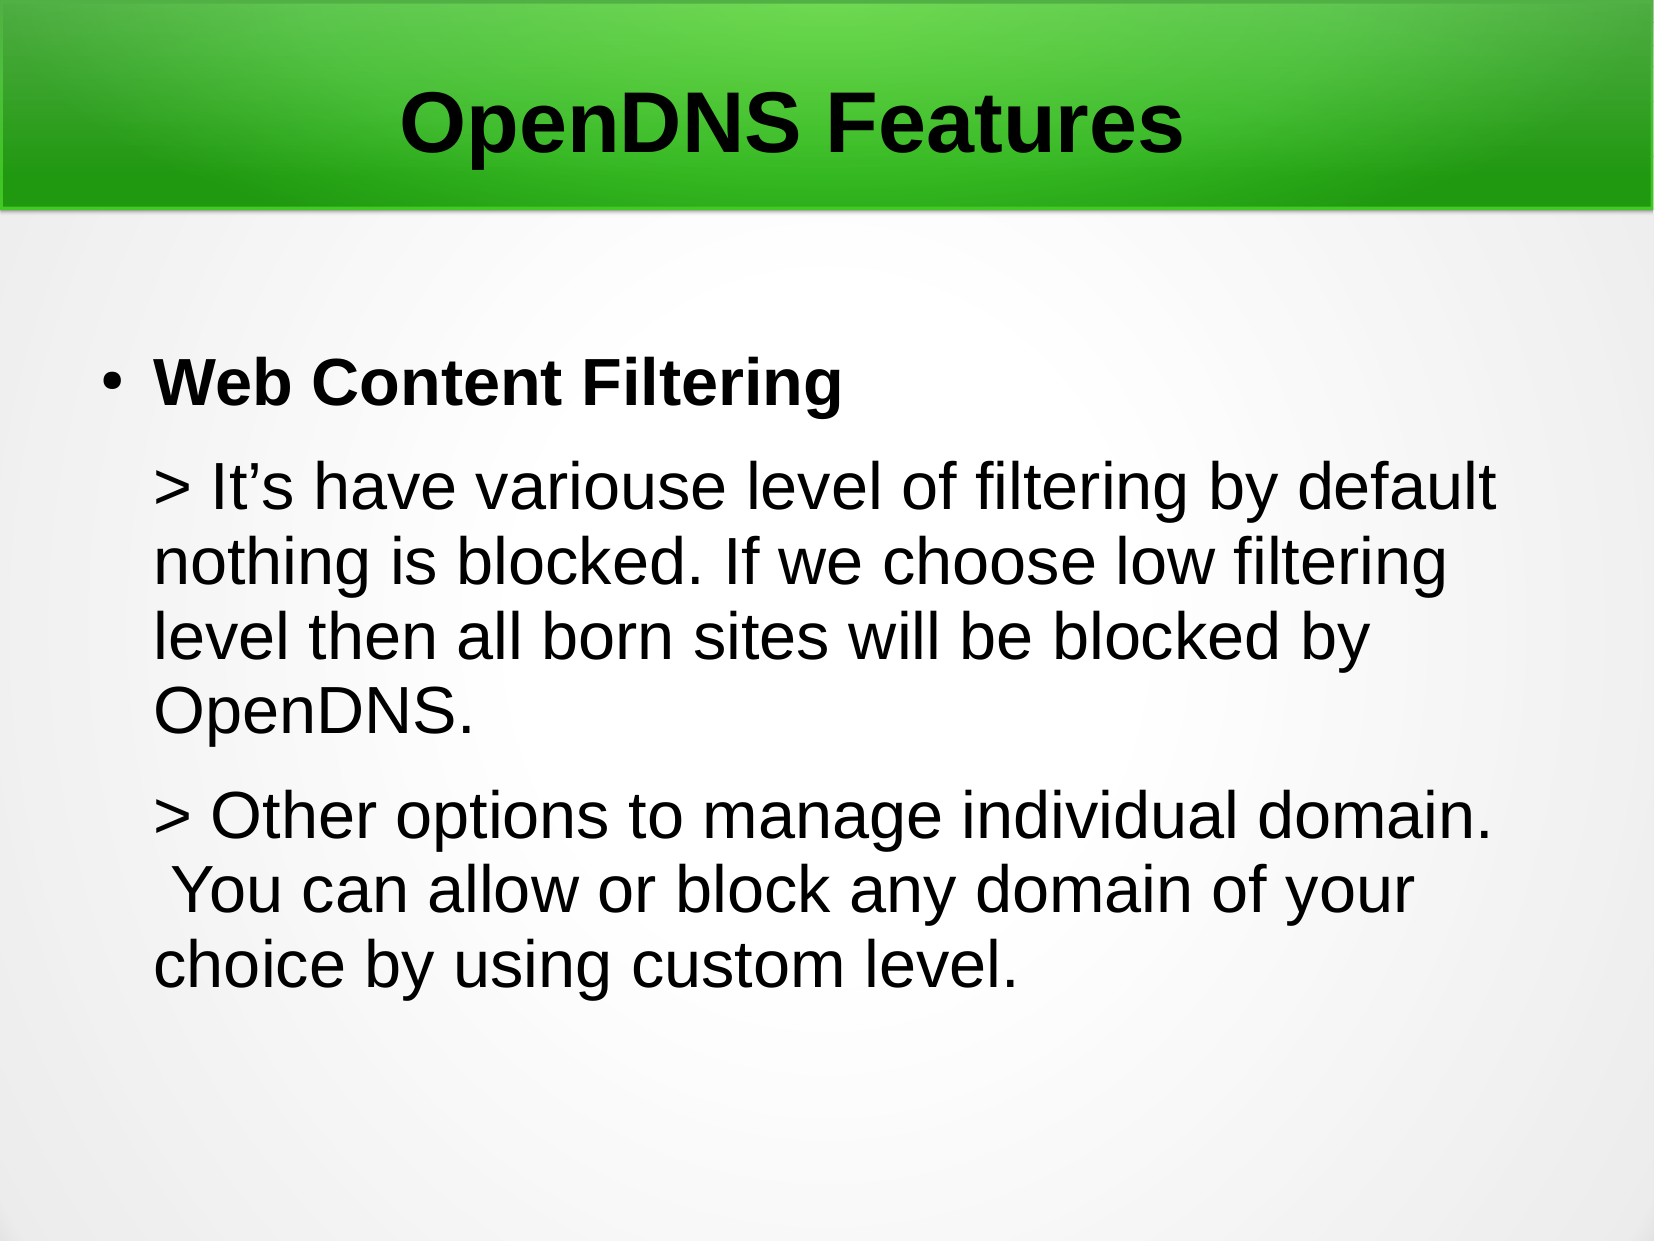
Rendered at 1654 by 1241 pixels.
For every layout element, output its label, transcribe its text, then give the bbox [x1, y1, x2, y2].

title OpenDNS Features [48, 24, 1537, 220]
list Web Content Filtering > It’s have variouse level of filtering by default nothing is blocked. If we choose low filtering level then all born sites will be blocked by OpenDNS. > Other options to manage individual domain. You can allow or block any domain of your choice by using custom level. [82, 345, 1576, 1096]
